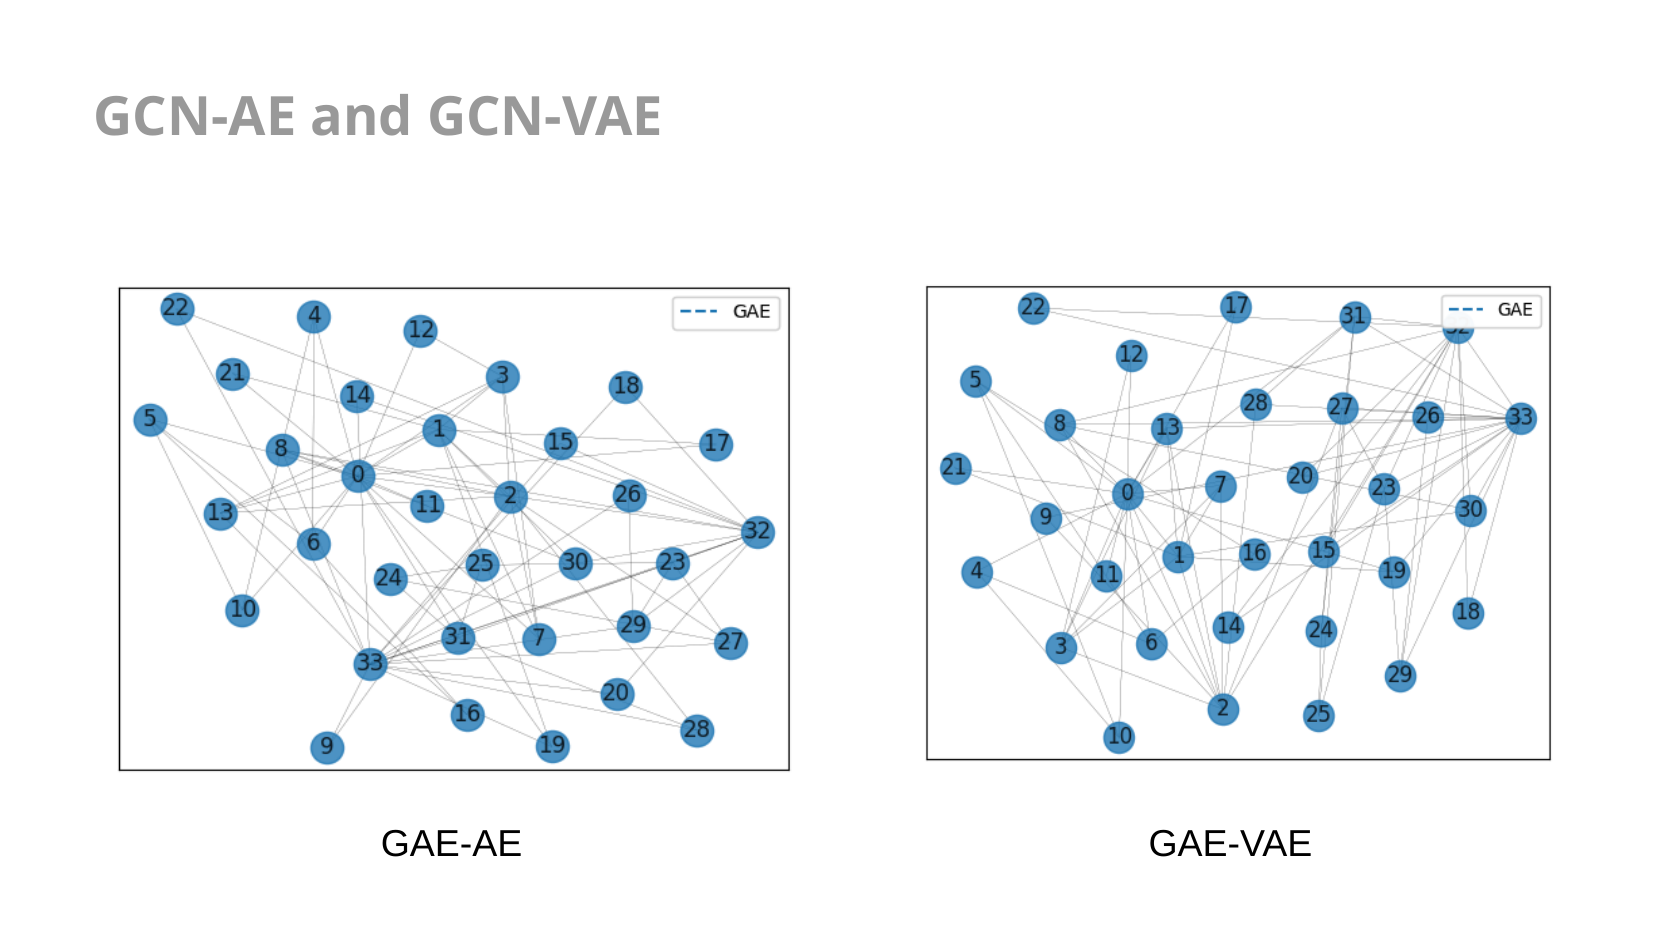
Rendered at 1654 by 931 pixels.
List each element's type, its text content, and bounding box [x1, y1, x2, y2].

text_box GAE-AE [366, 814, 538, 872]
title GCN-AE and GCN-VAE [82, 37, 1571, 193]
text_box GAE-VAE [1133, 814, 1328, 872]
picture [11, 212, 1630, 839]
